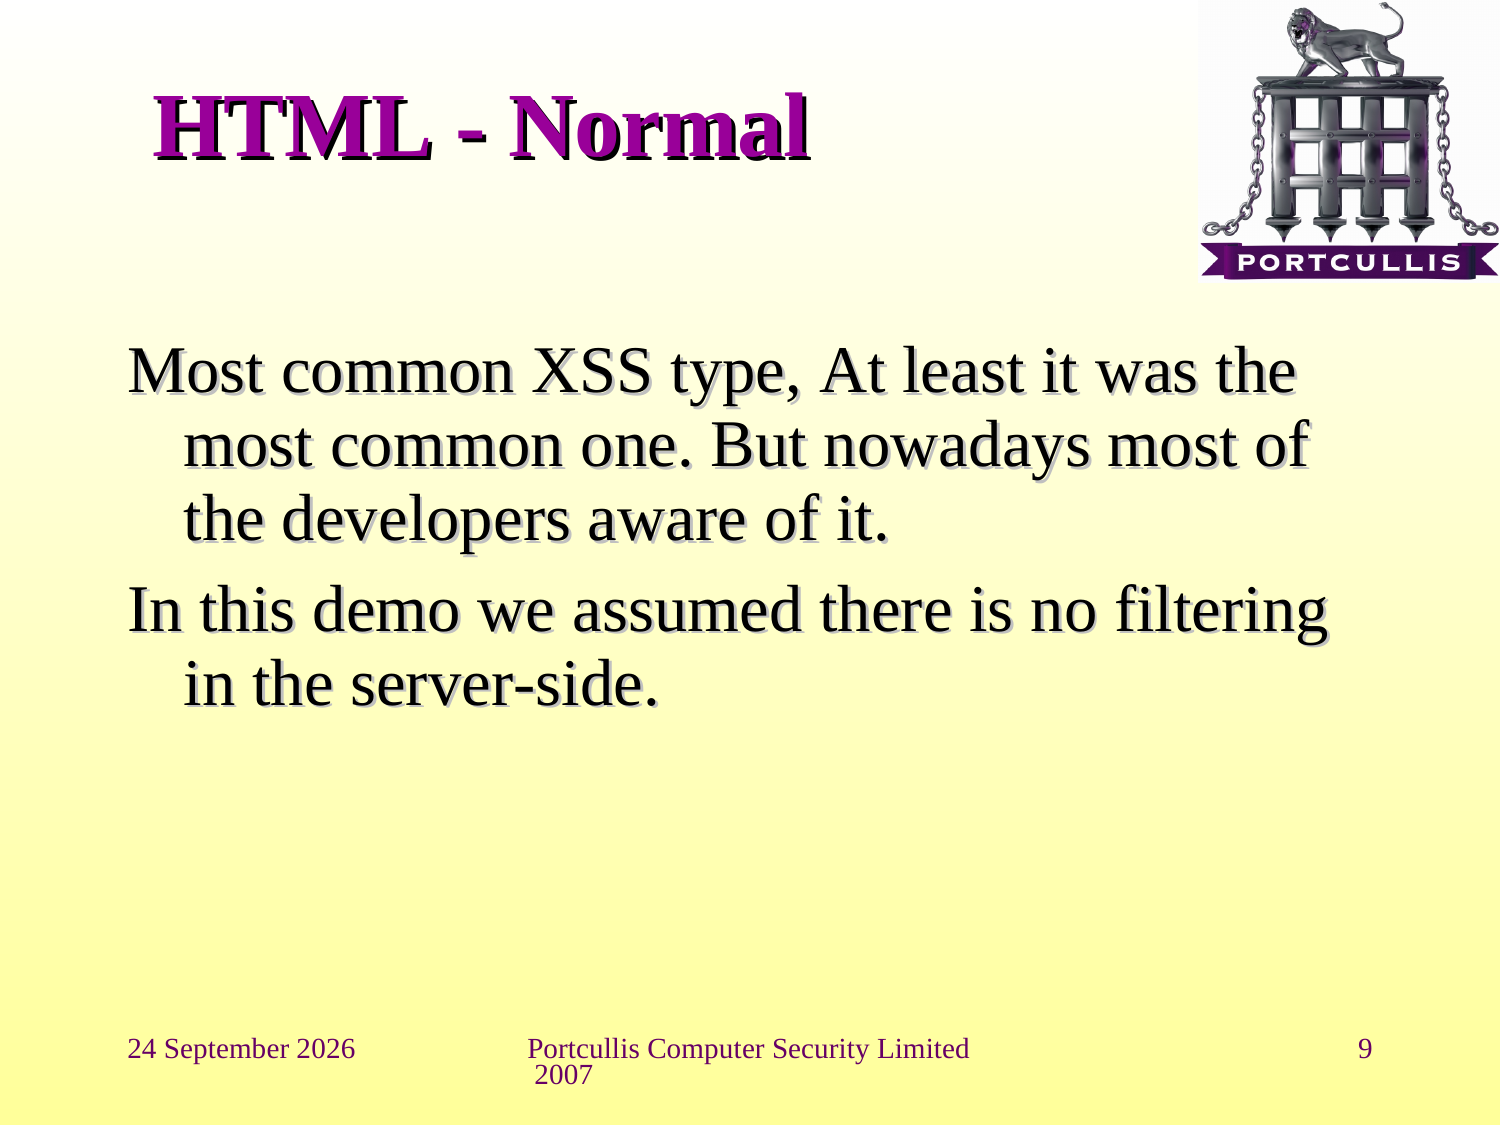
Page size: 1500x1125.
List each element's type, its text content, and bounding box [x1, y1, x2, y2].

picture [1198, 0, 1500, 283]
title HTML - Normal [0, 0, 963, 250]
list Most common XSS type, At least it was the most common one. But nowadays most of the developers aware of it. In this demo we assumed there is no filtering in the server-side. [112, 324, 1388, 1001]
